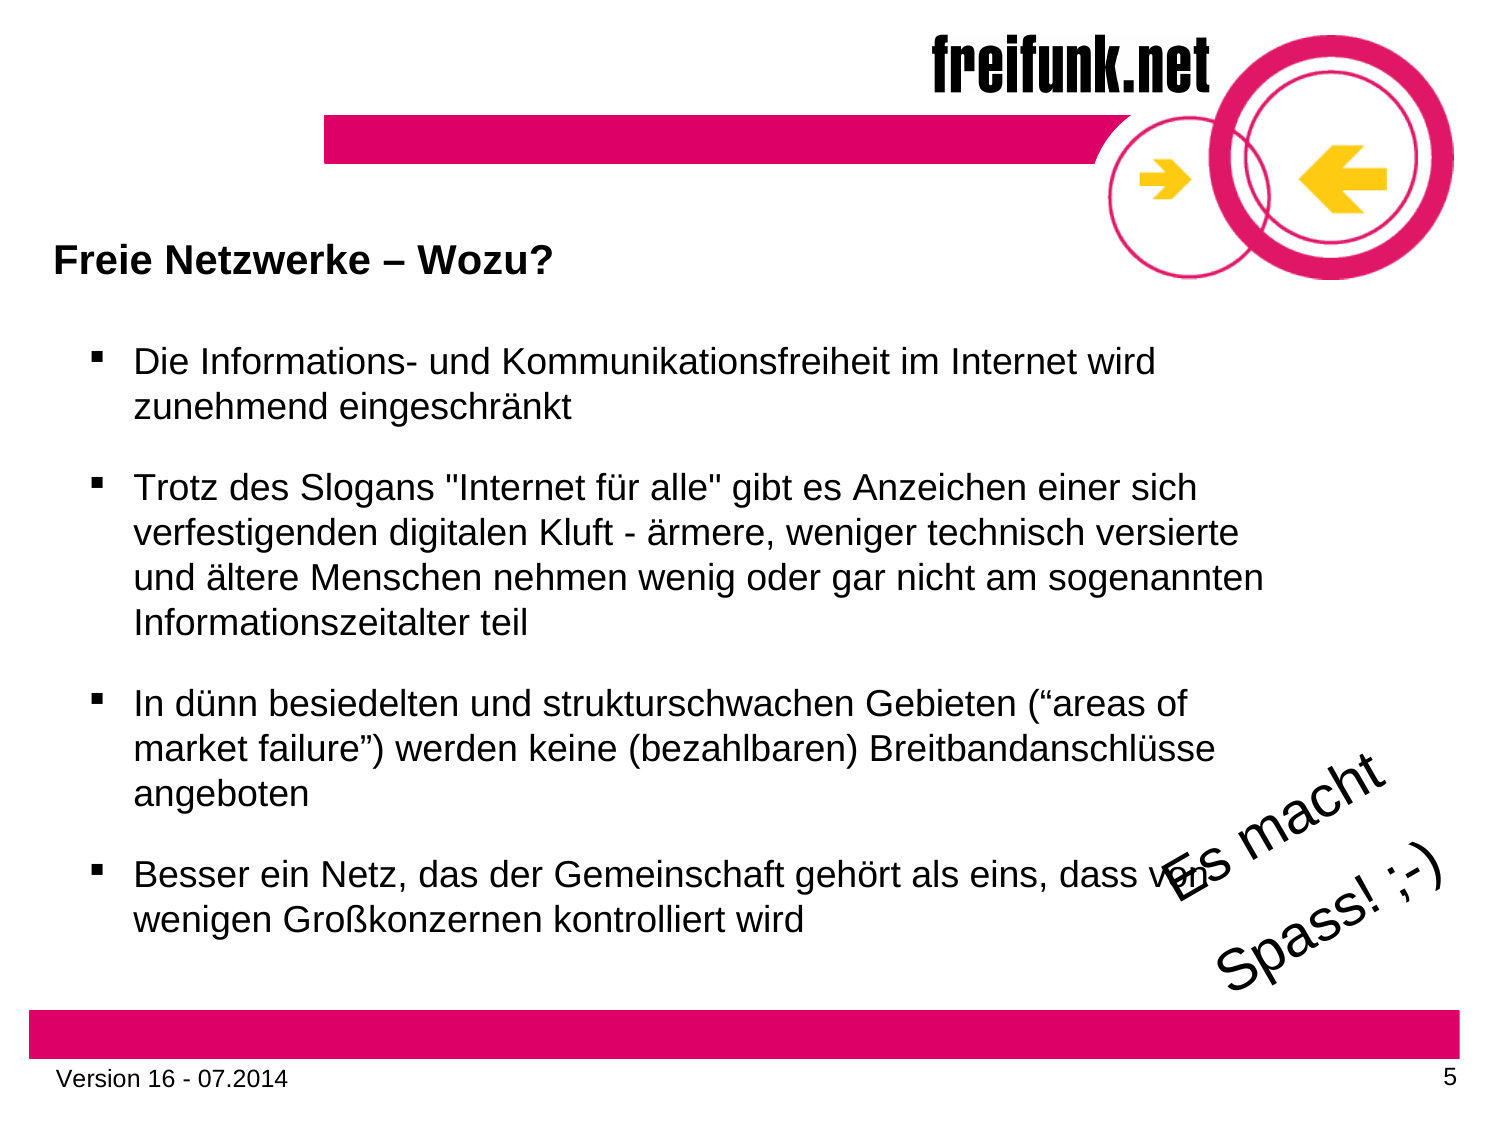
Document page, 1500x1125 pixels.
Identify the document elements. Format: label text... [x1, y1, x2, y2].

text_box Es macht Spass! ;-) [1123, 685, 1500, 1019]
text_box Die Informations- und Kommunikationsfreiheit im Internet wird zunehmend eingeschränkt Trotz des Slogans "Internet für alle" gibt es Anzeichen einer sich verfestigenden digitalen Kluft - ärmere, weniger technisch versierte und ältere Menschen nehmen wenig oder gar nicht am sogenannten Informationszeitalter teil In dünn besiedelten und strukturschwachen Gebieten (“areas of market failure”) werden keine (bezahlbaren) Breitbandanschlüsse angeboten Besser ein Netz, das der Gemeinschaft gehört als eins, dass von wenigen Großkonzernen kontrolliert wird [59, 337, 1288, 985]
picture [932, 34, 1454, 280]
text_box Freie Netzwerke – Wozu? [53, 233, 1046, 313]
